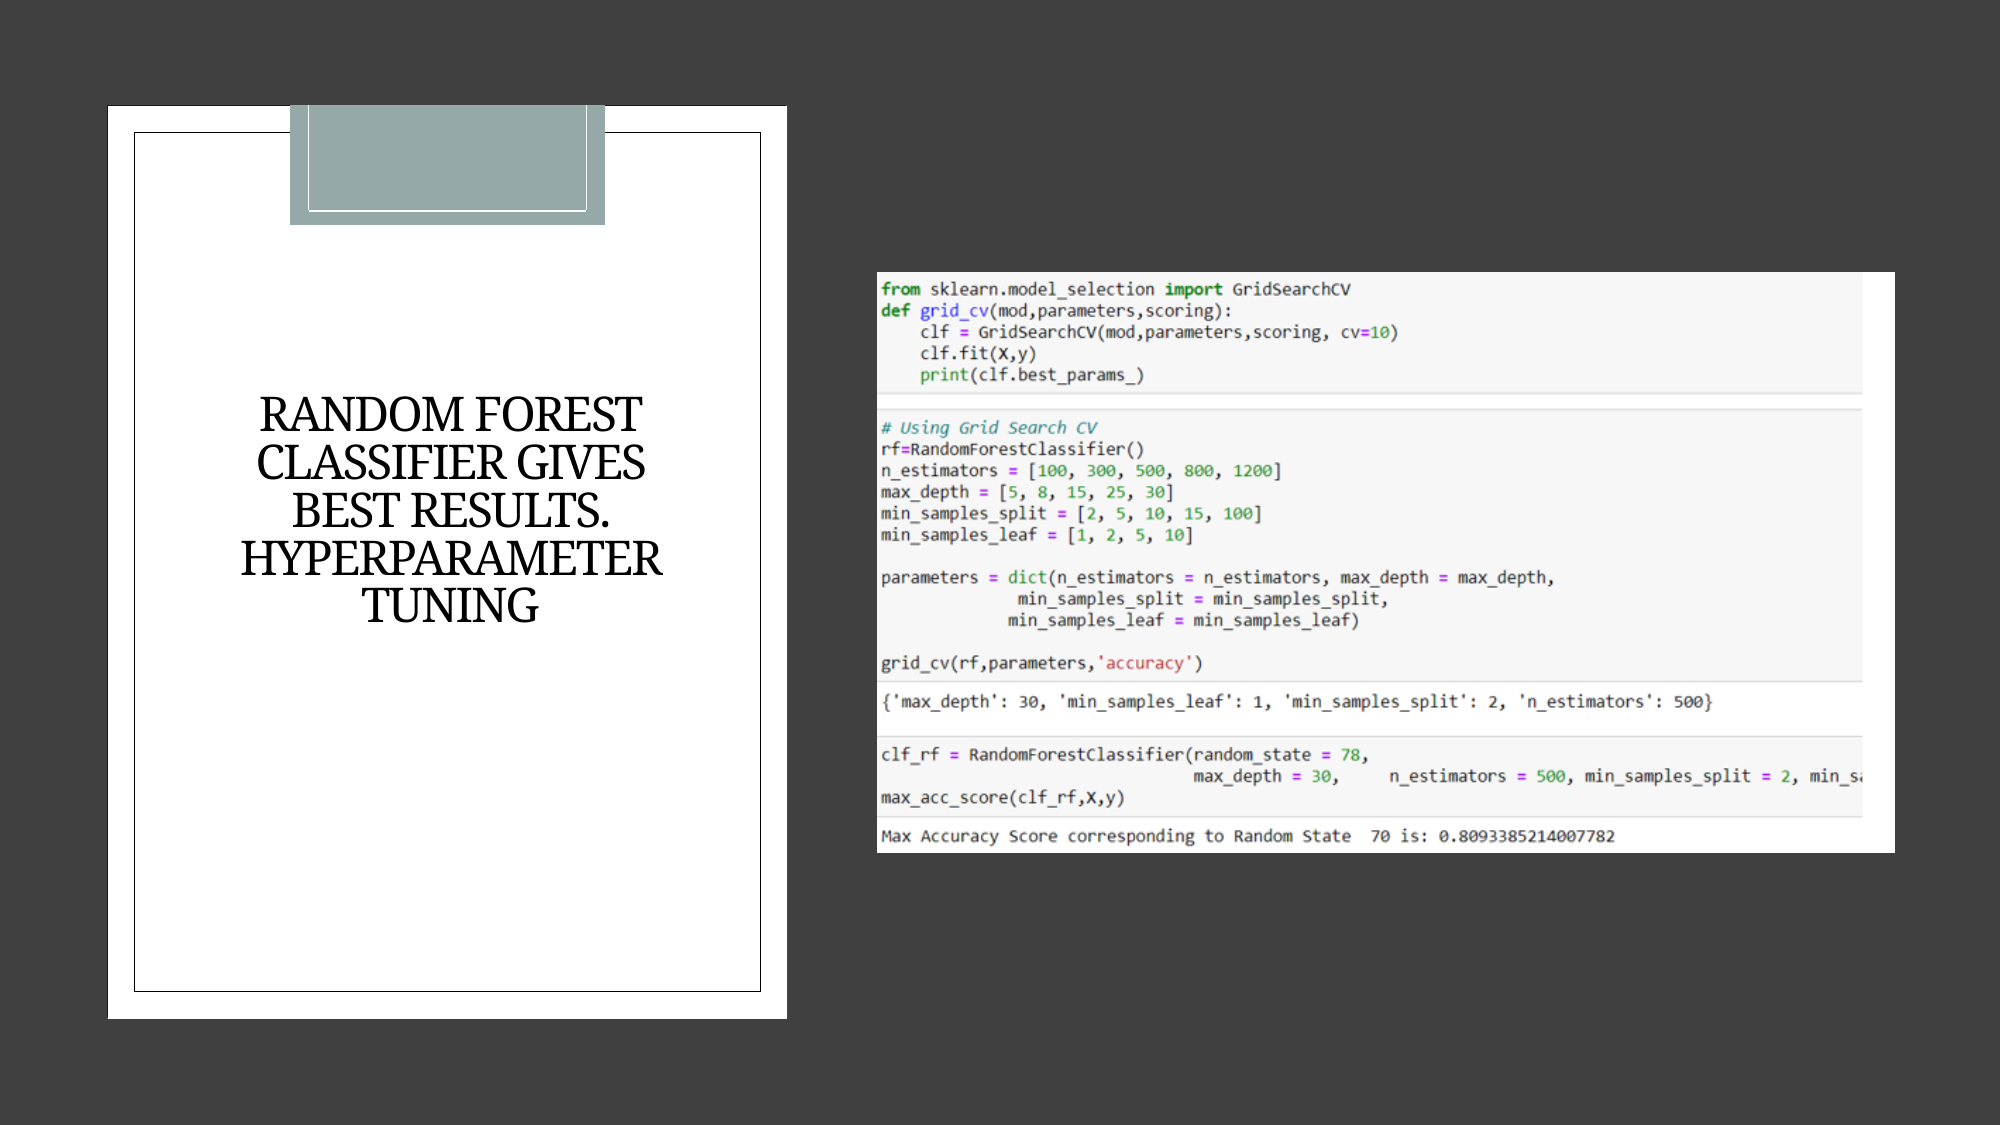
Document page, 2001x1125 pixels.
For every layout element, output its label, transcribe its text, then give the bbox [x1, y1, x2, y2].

picture [877, 272, 1895, 853]
title Random Forest Classifier gives best results. Hyperparameter Tuning [206, 255, 695, 771]
text_box [0, 0, 2000, 1125]
